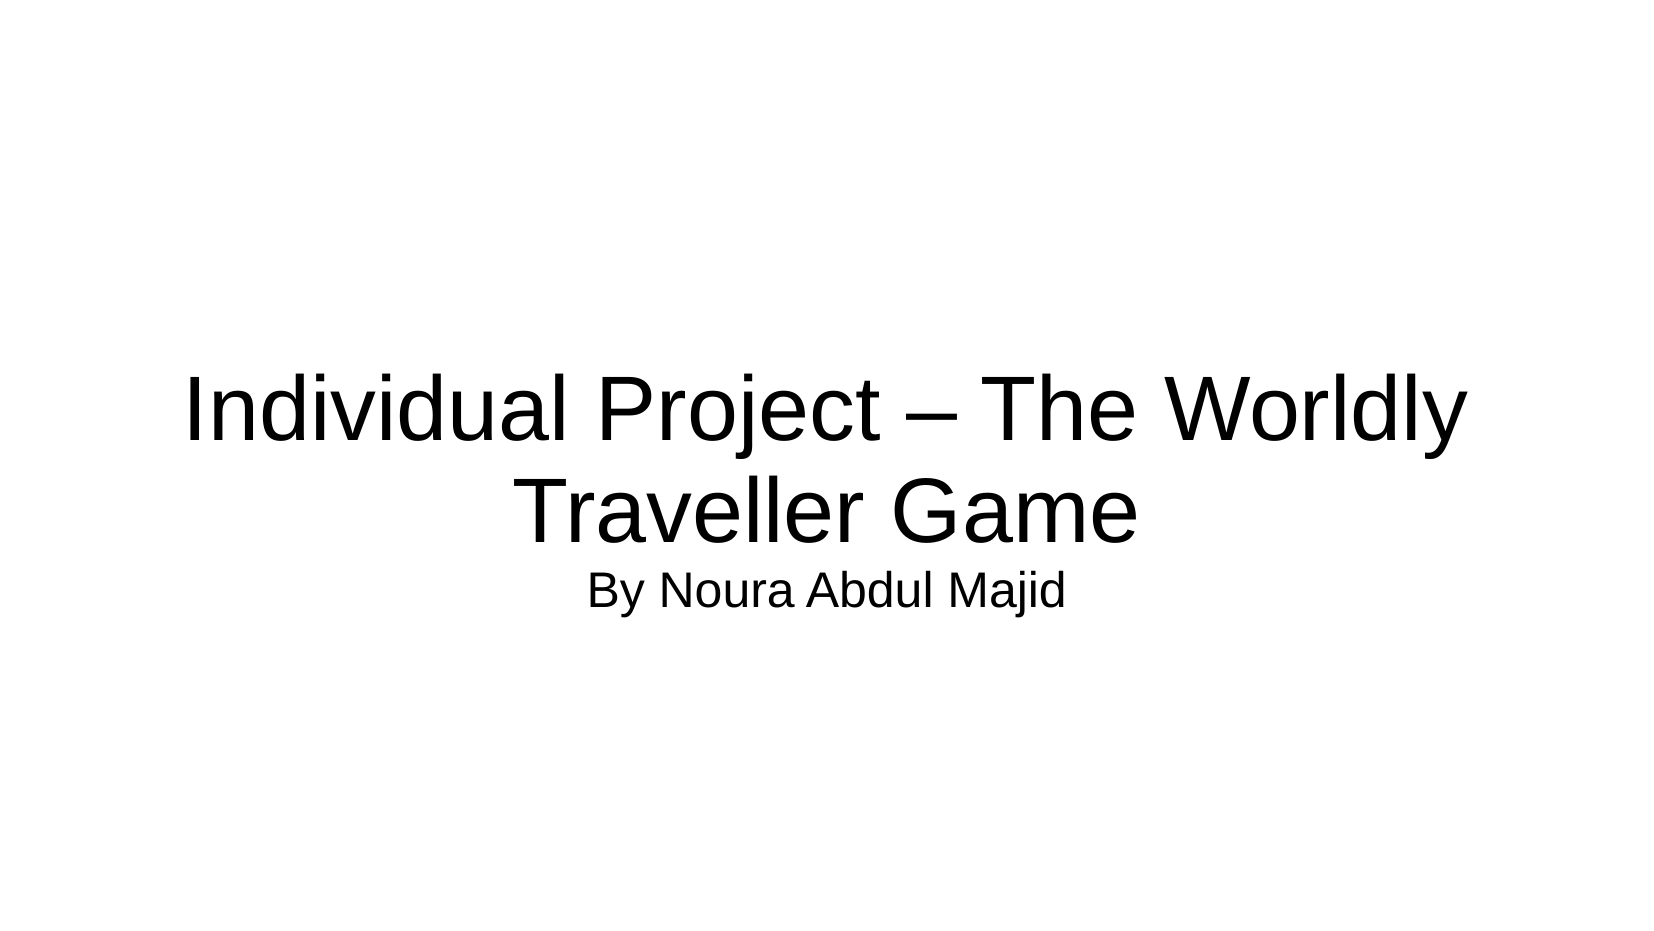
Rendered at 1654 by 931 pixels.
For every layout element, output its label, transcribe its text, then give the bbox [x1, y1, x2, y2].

subtitle Individual Project – The Worldly Traveller Game By Noura Abdul Majid [82, 217, 1571, 758]
